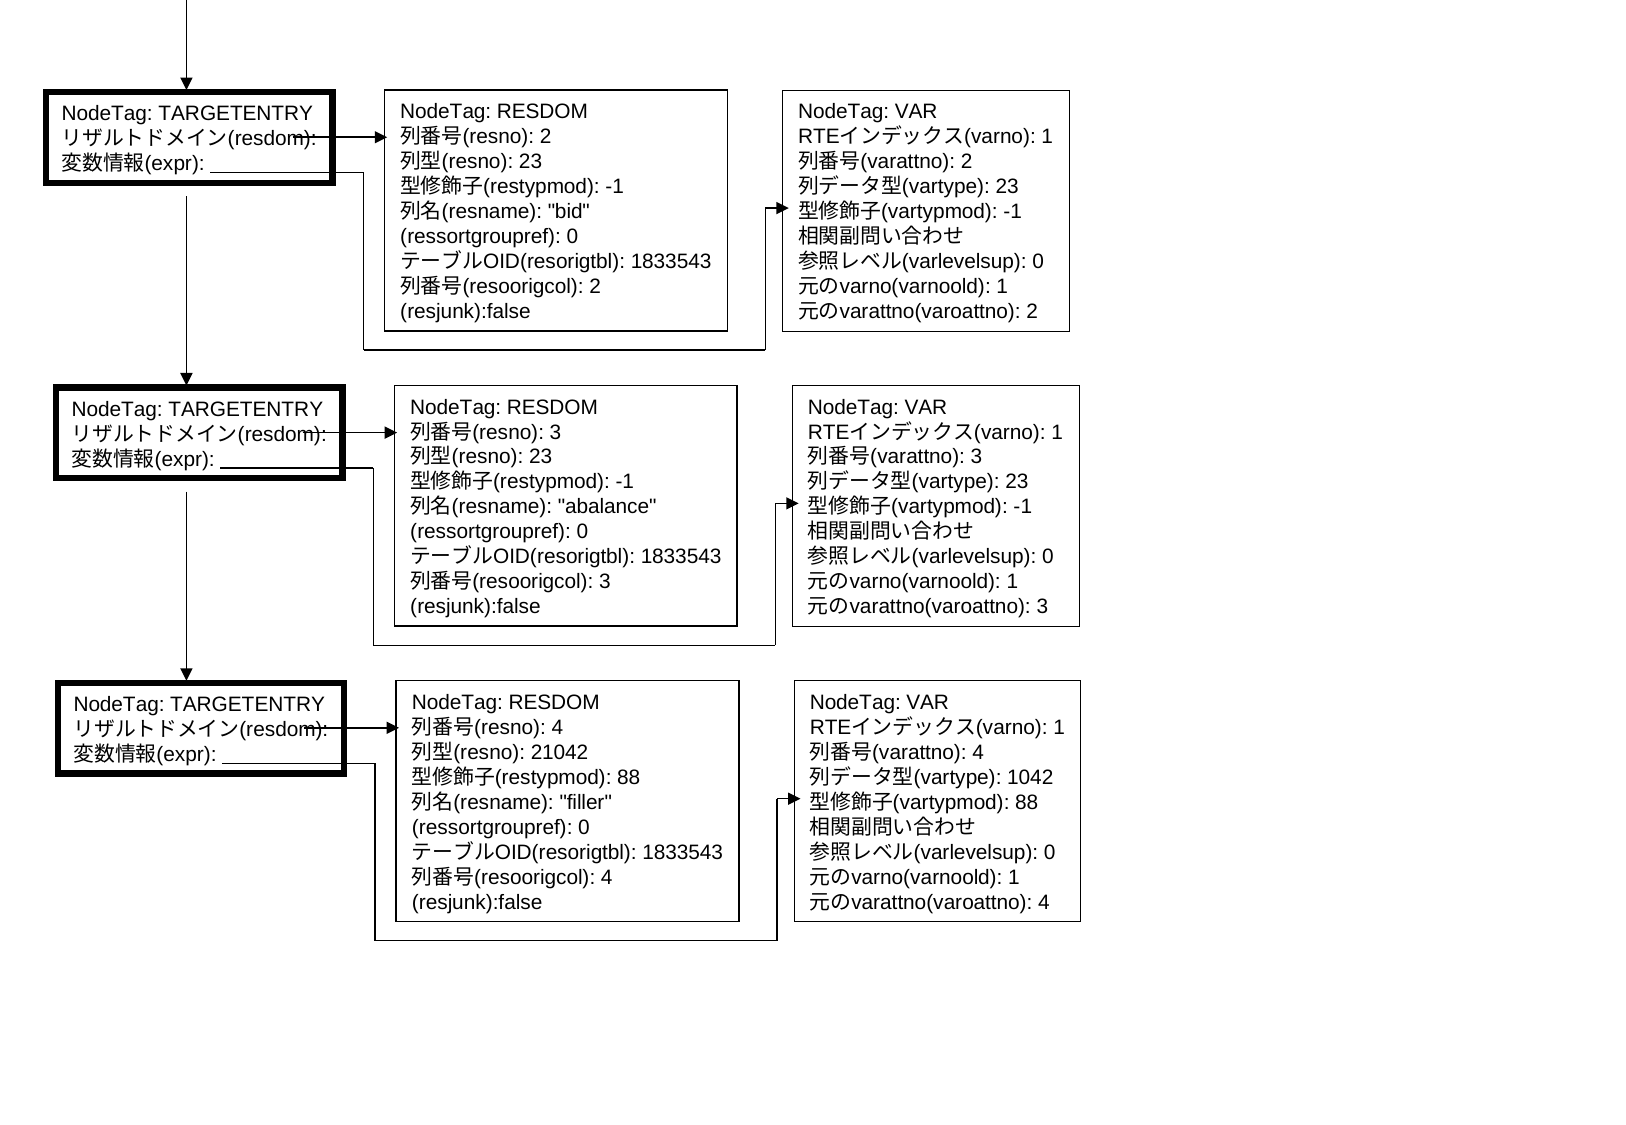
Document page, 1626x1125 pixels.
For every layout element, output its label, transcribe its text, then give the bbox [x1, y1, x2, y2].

text_box NodeTag: TARGETENTRY リザルトドメイン(resdom): 変数情報(expr): [57, 682, 345, 774]
text_box NodeTag: TARGETENTRY リザルトドメイン(resdom): 変数情報(expr): [55, 387, 343, 479]
text_box NodeTag: RESDOM 列番号(resno): 2 列型(resno): 23 型修飾子(restypmod): -1 列名(resname): "bid" (ressortgroupref): 0 テーブルOID(resorigtbl): 1833543 列番号(resoorigcol): 2 (resjunk):false [384, 90, 728, 331]
text_box NodeTag: TARGETENTRY リザルトドメイン(resdom): 変数情報(expr): [46, 92, 333, 183]
text_box NodeTag: RESDOM 列番号(resno): 4 列型(resno): 21042 型修飾子(restypmod): 88 列名(resname): "filler" (ressortgroupref): 0 テーブルOID(resorigtbl): 1833543 列番号(resoorigcol): 4 (resjunk):false [396, 680, 740, 922]
text_box NodeTag: VAR RTEインデックス(varno): 1 列番号(varattno): 4 列データ型(vartype): 1042 型修飾子(vartypmod): 88 相関副問い合わせ 参照レベル(varlevelsup): 0 元のvarno(varnoold): 1 元のvarattno(varoattno): 4 [794, 680, 1081, 922]
text_box NodeTag: VAR RTEインデックス(varno): 1 列番号(varattno): 3 列データ型(vartype): 23 型修飾子(vartypmod): -1 相関副問い合わせ 参照レベル(varlevelsup): 0 元のvarno(varnoold): 1 元のvarattno(varoattno): 3 [792, 385, 1079, 627]
text_box NodeTag: VAR RTEインデックス(varno): 1 列番号(varattno): 2 列データ型(vartype): 23 型修飾子(vartypmod): -1 相関副問い合わせ 参照レベル(varlevelsup): 0 元のvarno(varnoold): 1 元のvarattno(varoattno): 2 [782, 90, 1070, 331]
text_box NodeTag: RESDOM 列番号(resno): 3 列型(resno): 23 型修飾子(restypmod): -1 列名(resname): "abalance" (ressortgroupref): 0 テーブルOID(resorigtbl): 1833543 列番号(resoorigcol): 3 (resjunk):false [394, 385, 738, 627]
